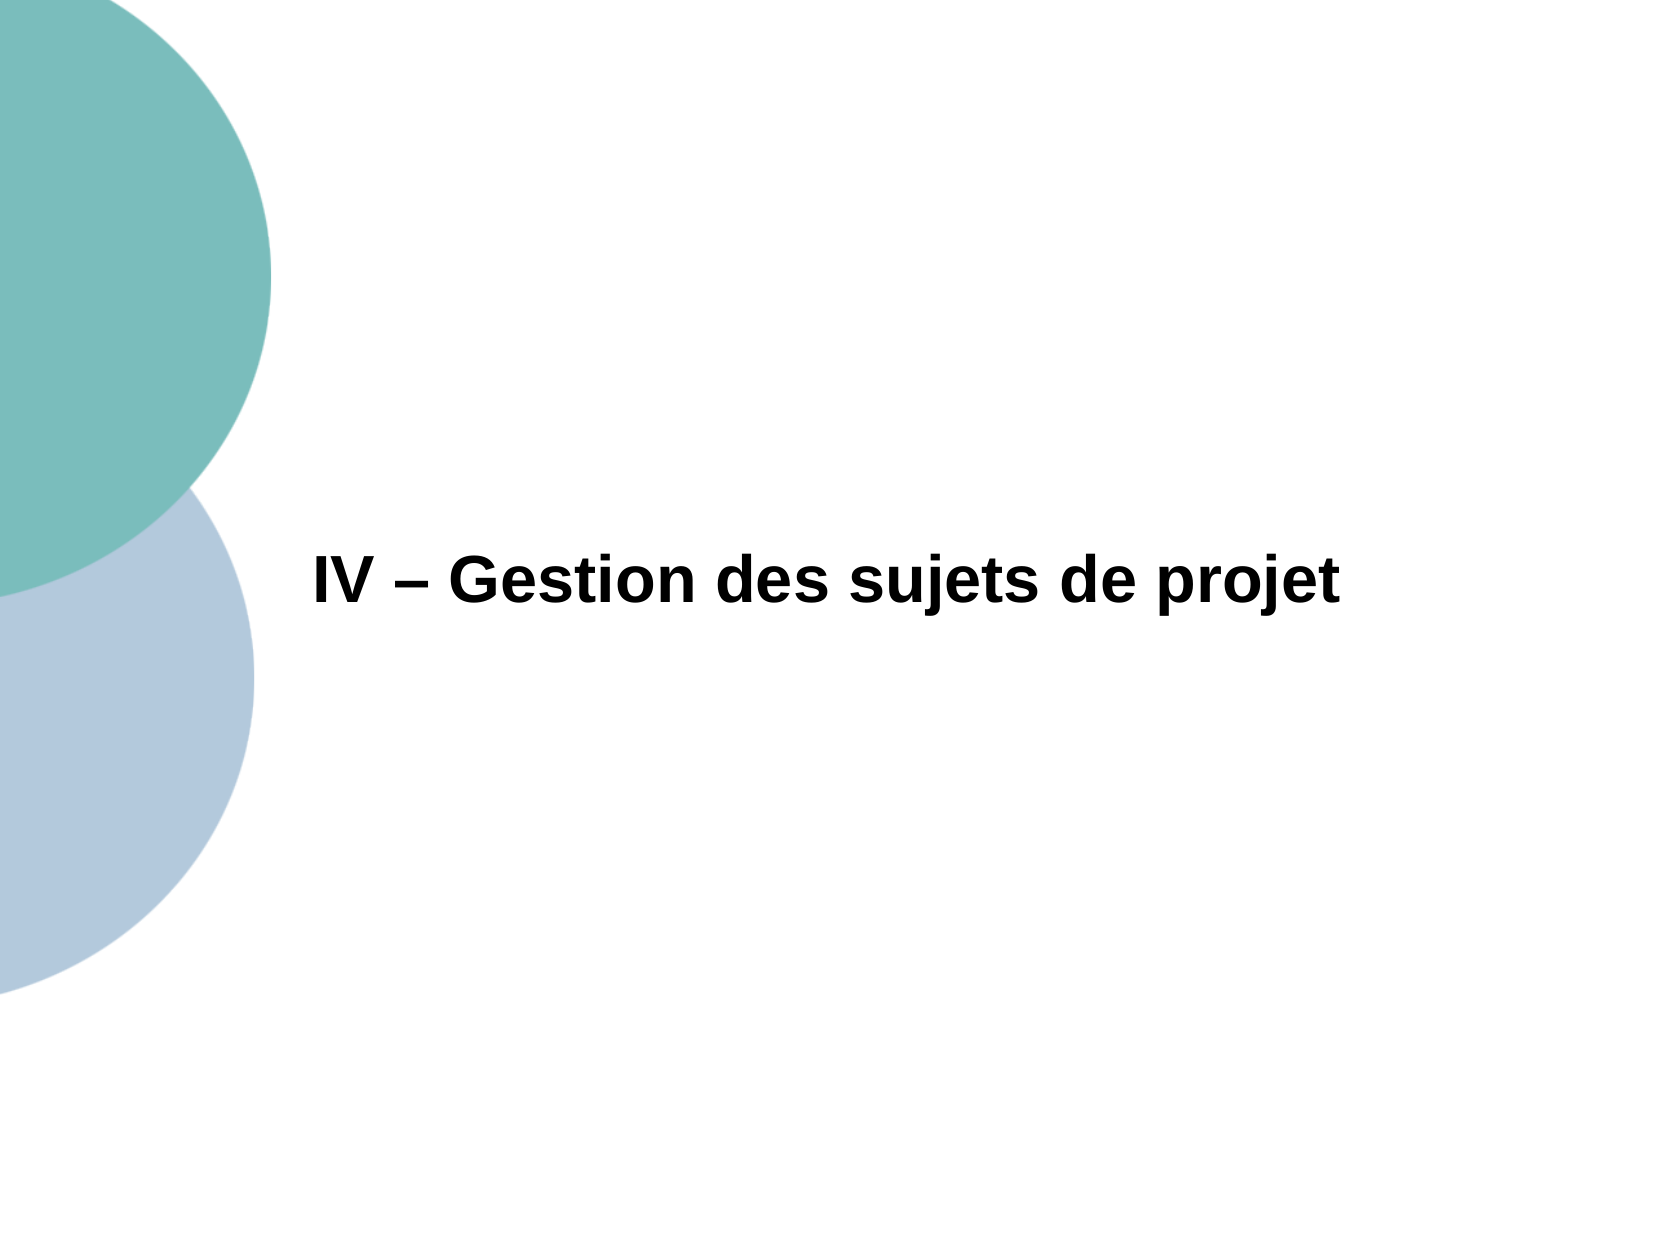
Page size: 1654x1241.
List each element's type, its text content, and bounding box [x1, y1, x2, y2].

picture [0, 0, 1654, 1241]
subtitle IV – Gestion des sujets de projet [82, 56, 1571, 1102]
